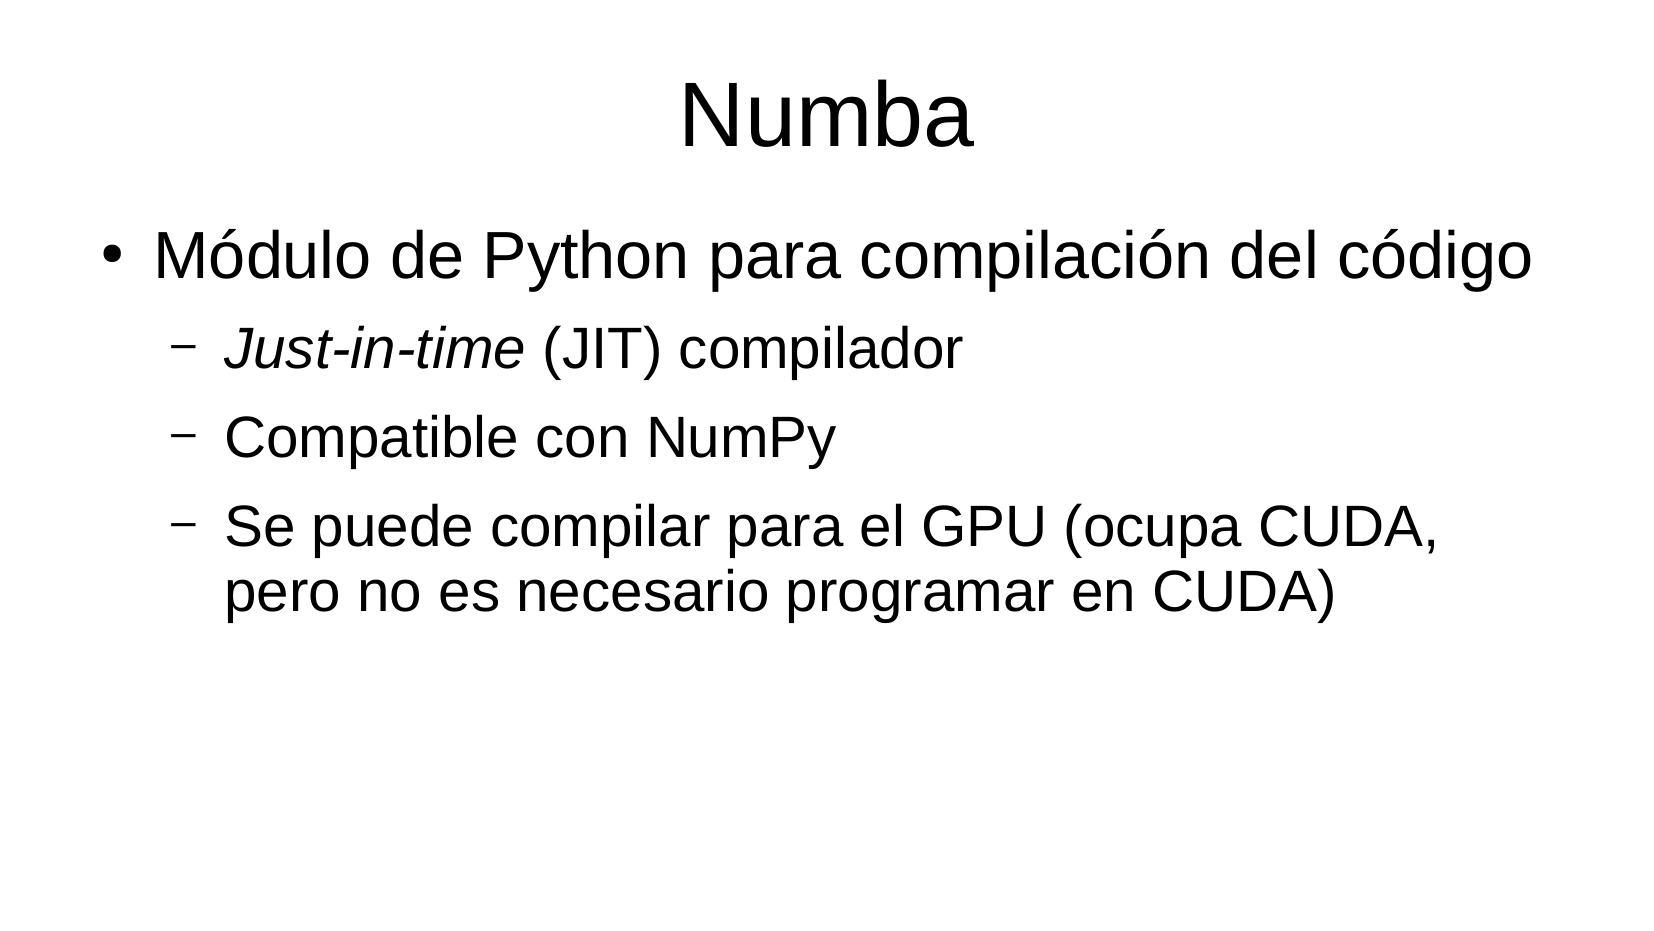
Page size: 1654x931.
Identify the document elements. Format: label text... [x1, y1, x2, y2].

list Módulo de Python para compilación del código Just-in-time (JIT) compilador Compatible con NumPy Se puede compilar para el GPU (ocupa CUDA, pero no es necesario programar en CUDA) [82, 217, 1571, 758]
title Numba [82, 37, 1571, 193]
